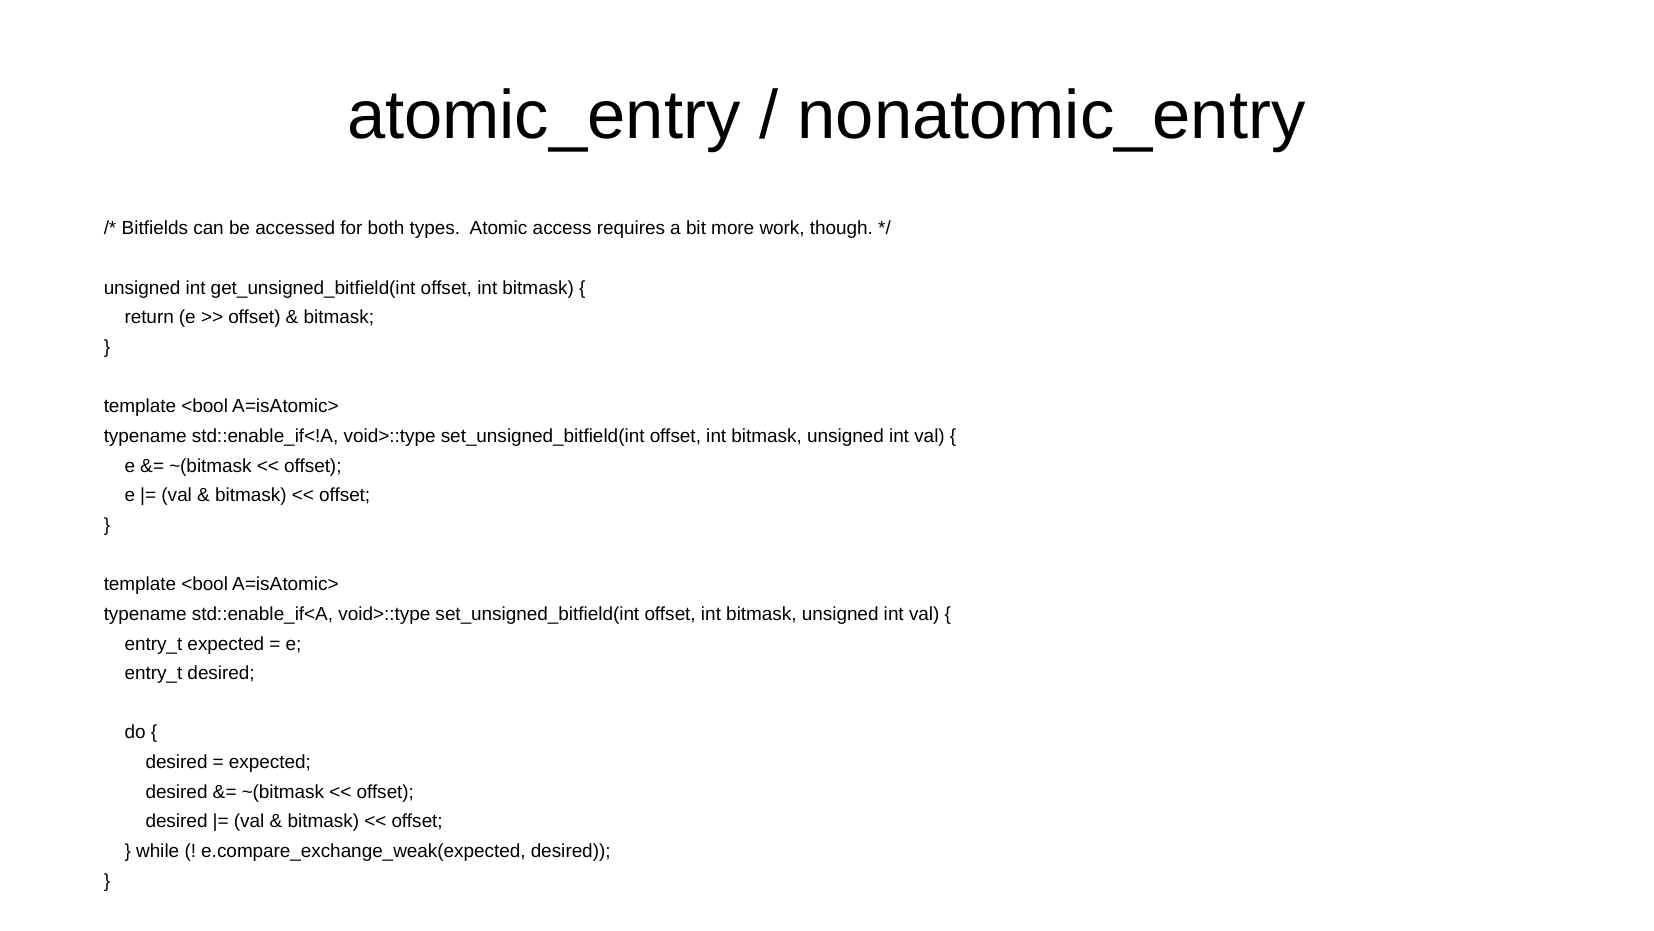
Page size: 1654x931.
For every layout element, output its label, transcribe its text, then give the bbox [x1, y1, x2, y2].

list /* Bitfields can be accessed for both types. Atomic access requires a bit more work, though. */ unsigned int get_unsigned_bitfield(int offset, int bitmask) { return (e >> offset) & bitmask; } template <bool A=isAtomic> typename std::enable_if<!A, void>::type set_unsigned_bitfield(int offset, int bitmask, unsigned int val) { e &= ~(bitmask << offset); e |= (val & bitmask) << offset; } template <bool A=isAtomic> typename std::enable_if<A, void>::type set_unsigned_bitfield(int offset, int bitmask, unsigned int val) { entry_t expected = e; entry_t desired; do { desired = expected; desired &= ~(bitmask << offset); desired |= (val & bitmask) << offset; } while (! e.compare_exchange_weak(expected, desired)); } [82, 217, 1571, 904]
title atomic_entry / nonatomic_entry [82, 37, 1571, 193]
